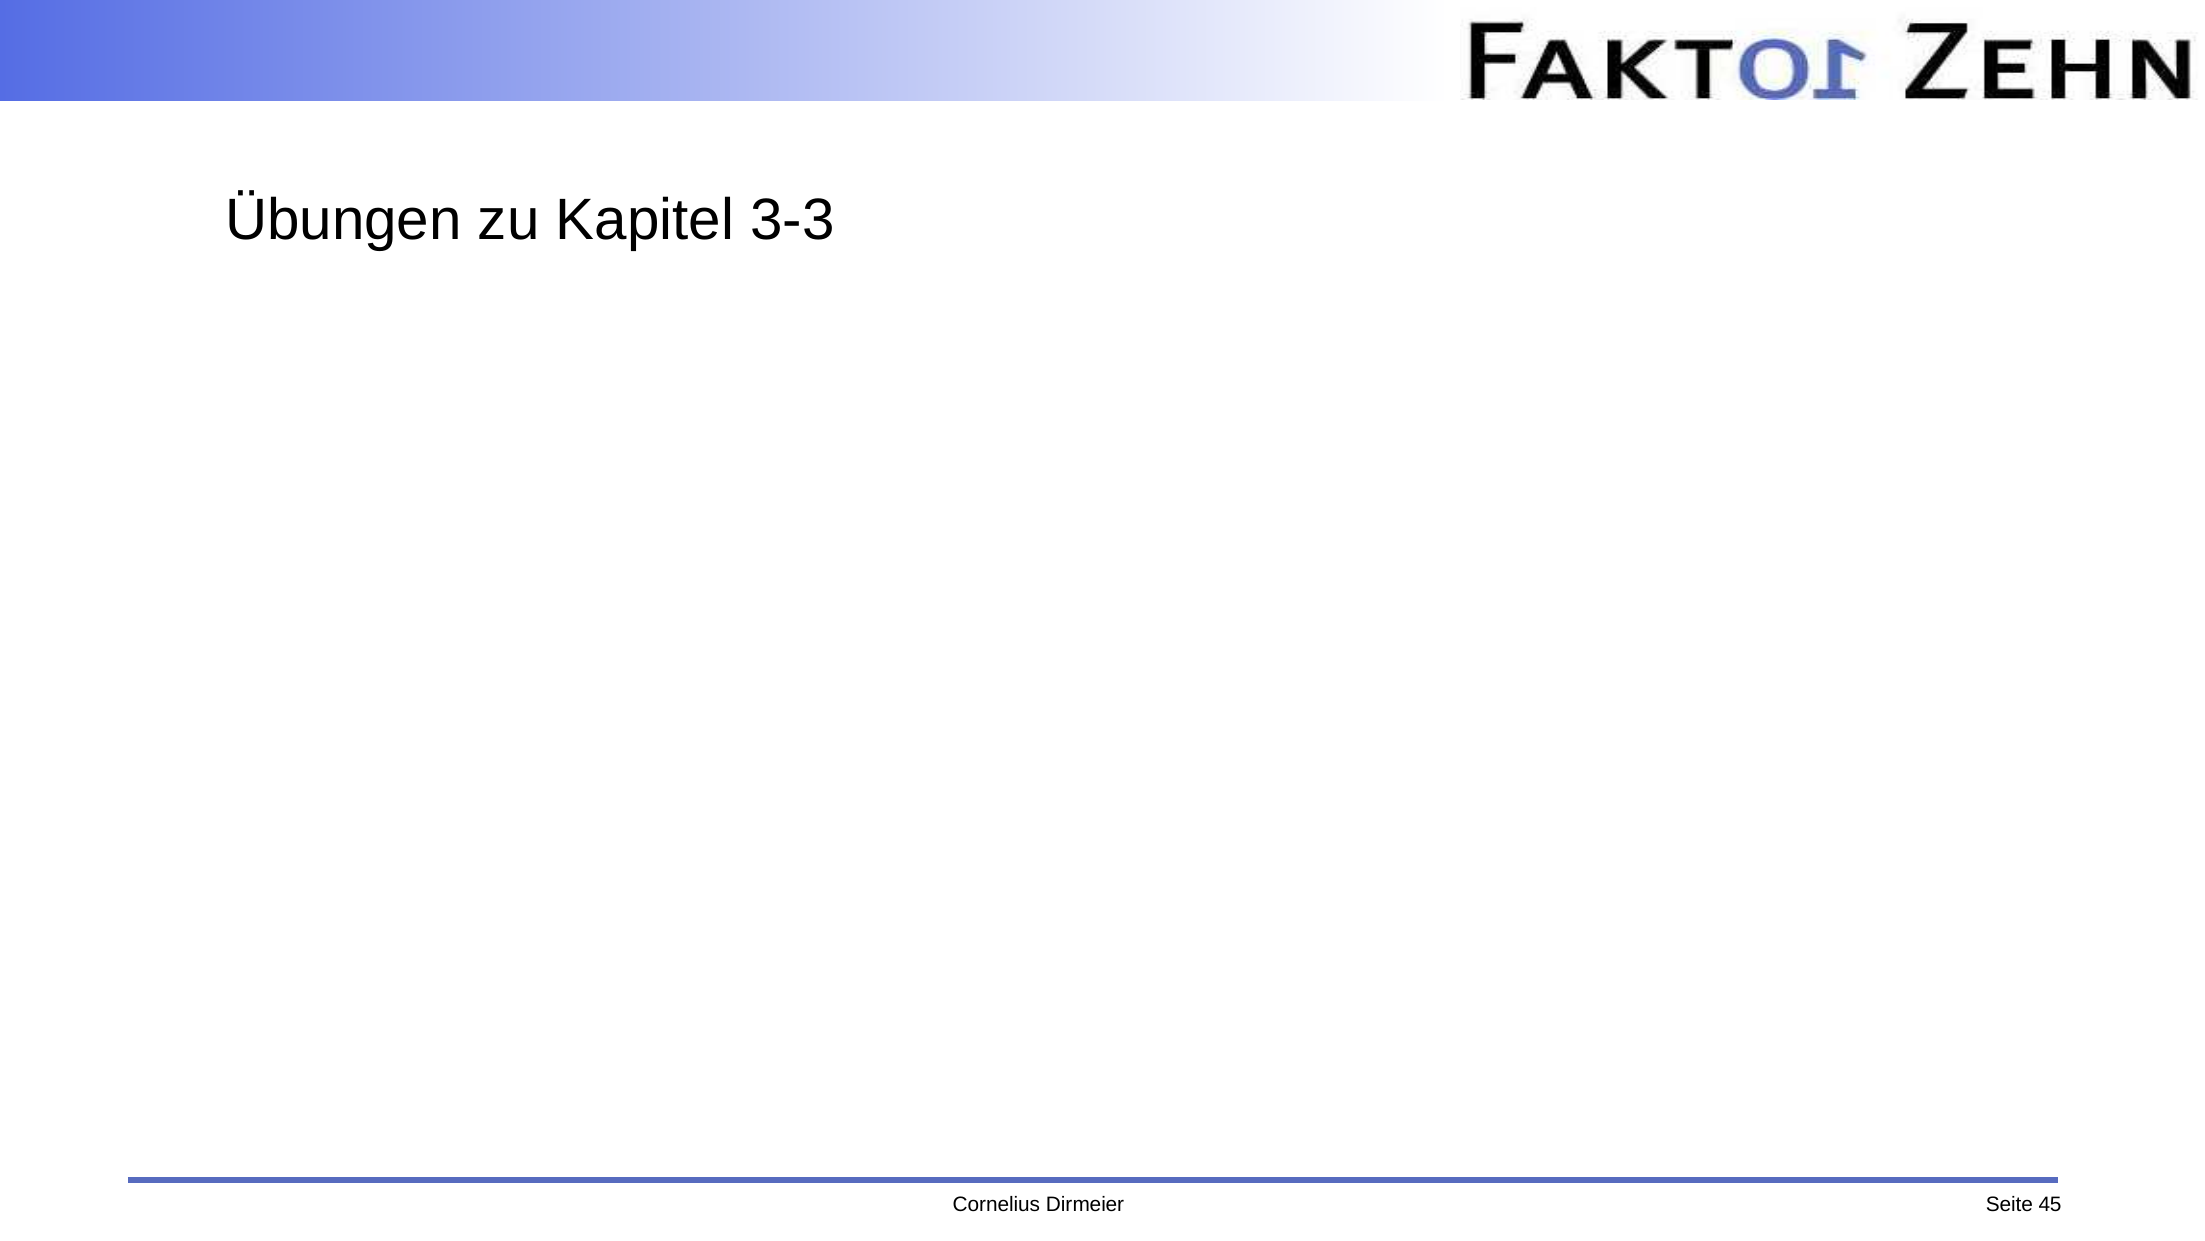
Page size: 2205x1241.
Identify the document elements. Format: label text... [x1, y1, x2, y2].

title Übungen zu Kapitel 3-3 [225, 142, 1981, 296]
picture [1460, 7, 2202, 100]
